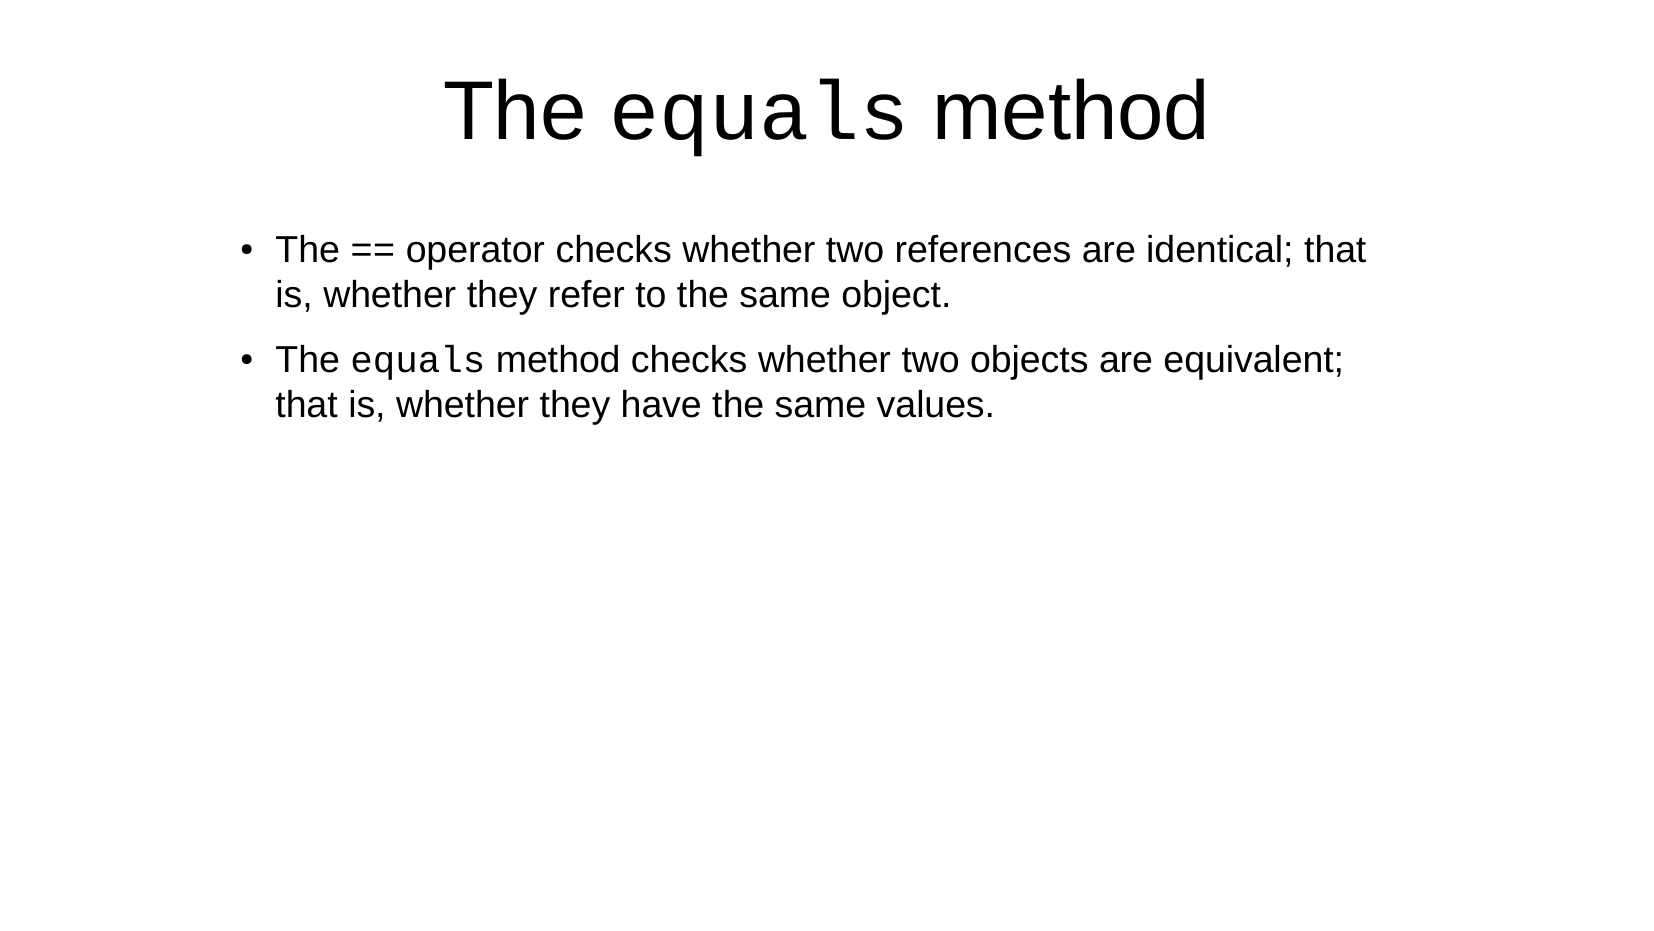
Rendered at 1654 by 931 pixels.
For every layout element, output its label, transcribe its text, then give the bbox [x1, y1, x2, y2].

title The equals method [82, 37, 1571, 193]
text_box The == operator checks whether two references are identical; that is, whether they refer to the same object. The equals method checks whether two objects are equivalent; that is, whether they have the same values. [225, 221, 1398, 433]
